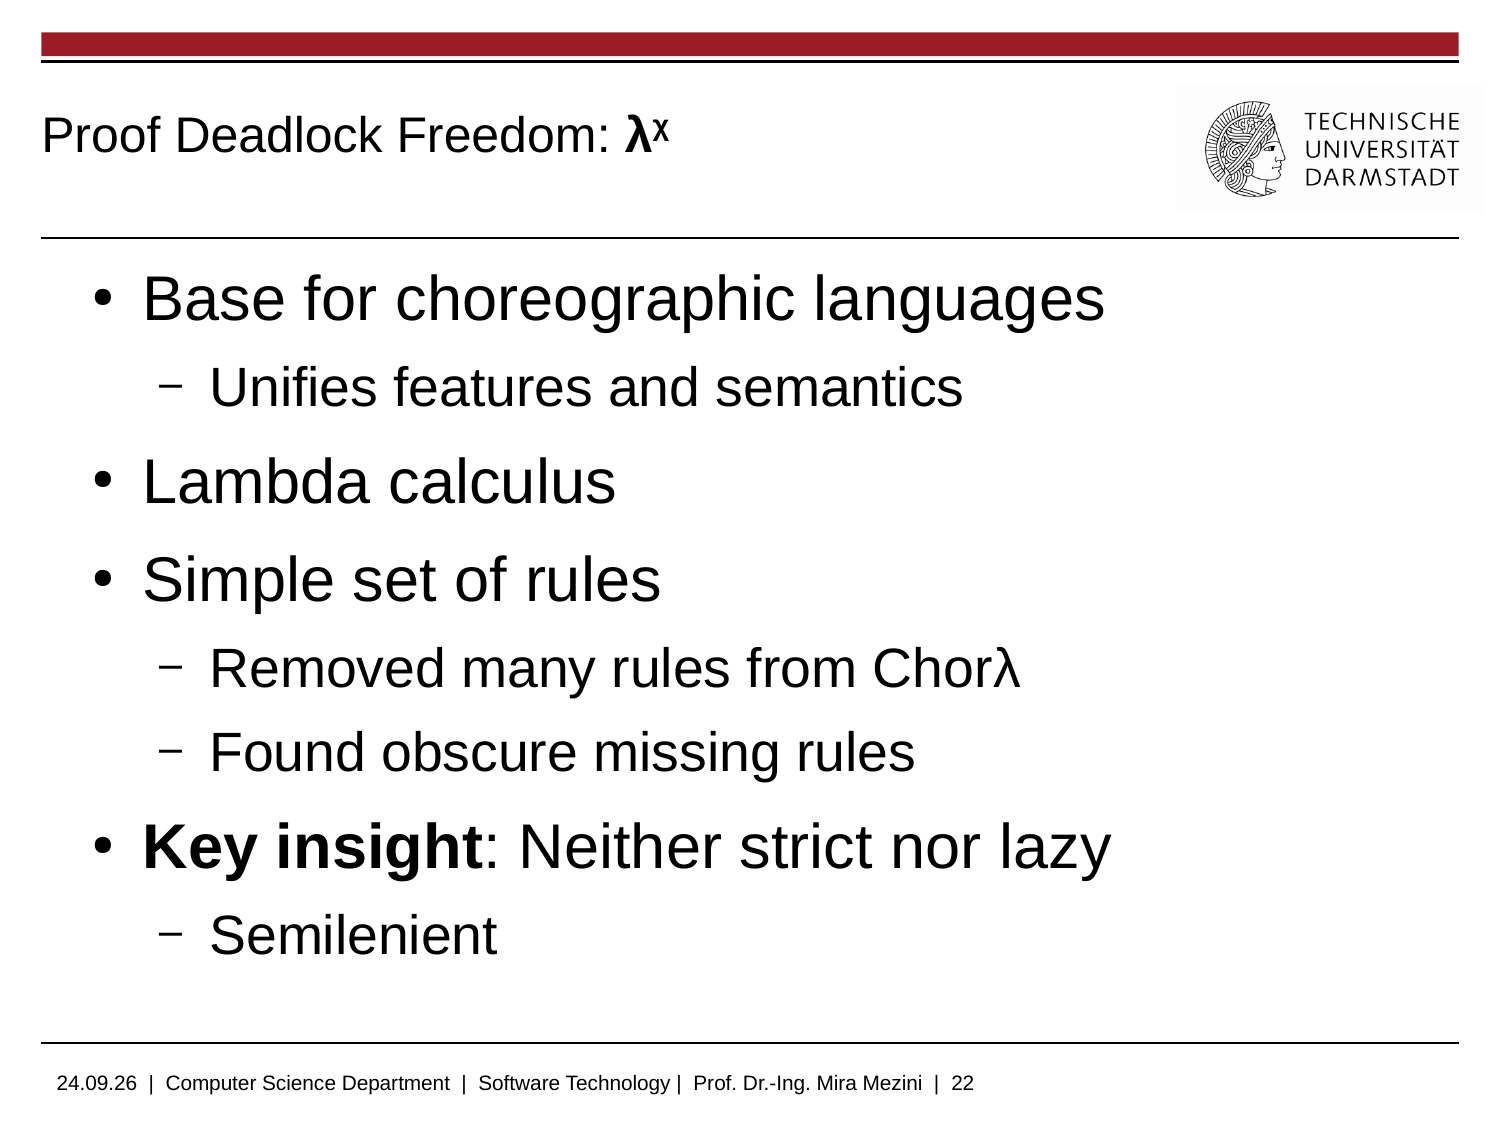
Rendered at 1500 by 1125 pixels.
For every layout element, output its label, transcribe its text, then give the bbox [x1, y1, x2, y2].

list Base for choreographic languages Unifies features and semantics Lambda calculus Simple set of rules Removed many rules from Chorλ Found obscure missing rules Key insight: Neither strict nor lazy Semilenient [75, 263, 1425, 969]
title Proof Deadlock Freedom: λχ [41, 60, 1131, 211]
